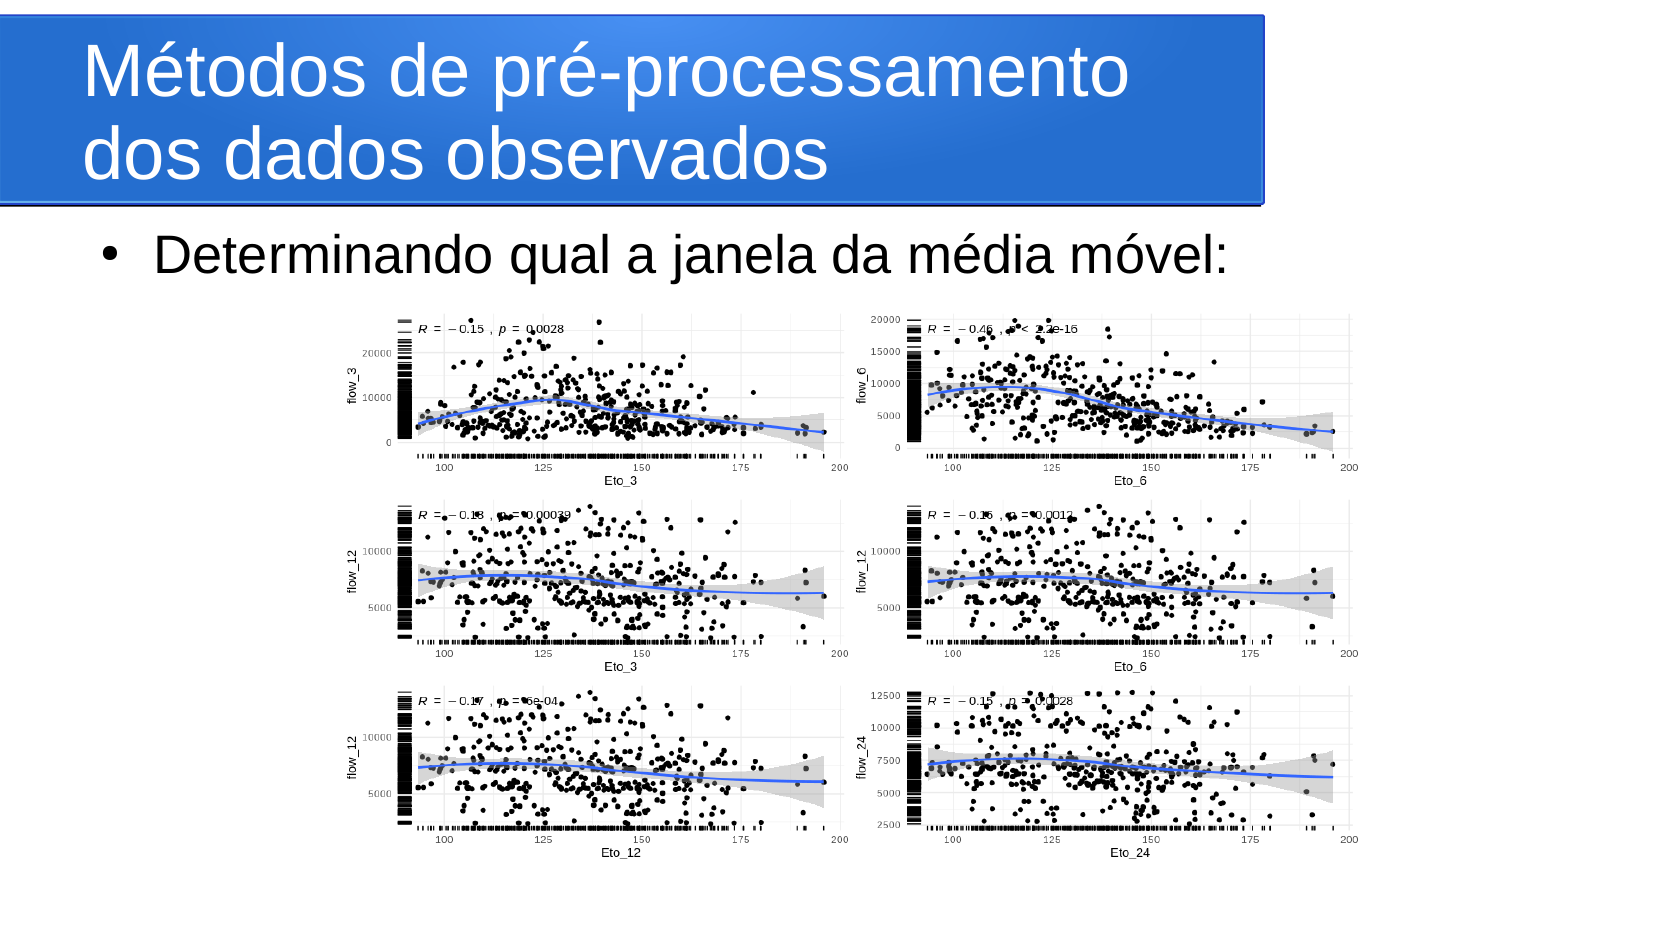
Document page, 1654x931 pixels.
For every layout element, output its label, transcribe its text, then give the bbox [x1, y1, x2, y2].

picture [341, 307, 1359, 865]
list Determinando qual a janela da média móvel: [82, 224, 1571, 764]
title Métodos de pré-processamento dos dados observados [82, 29, 1235, 196]
